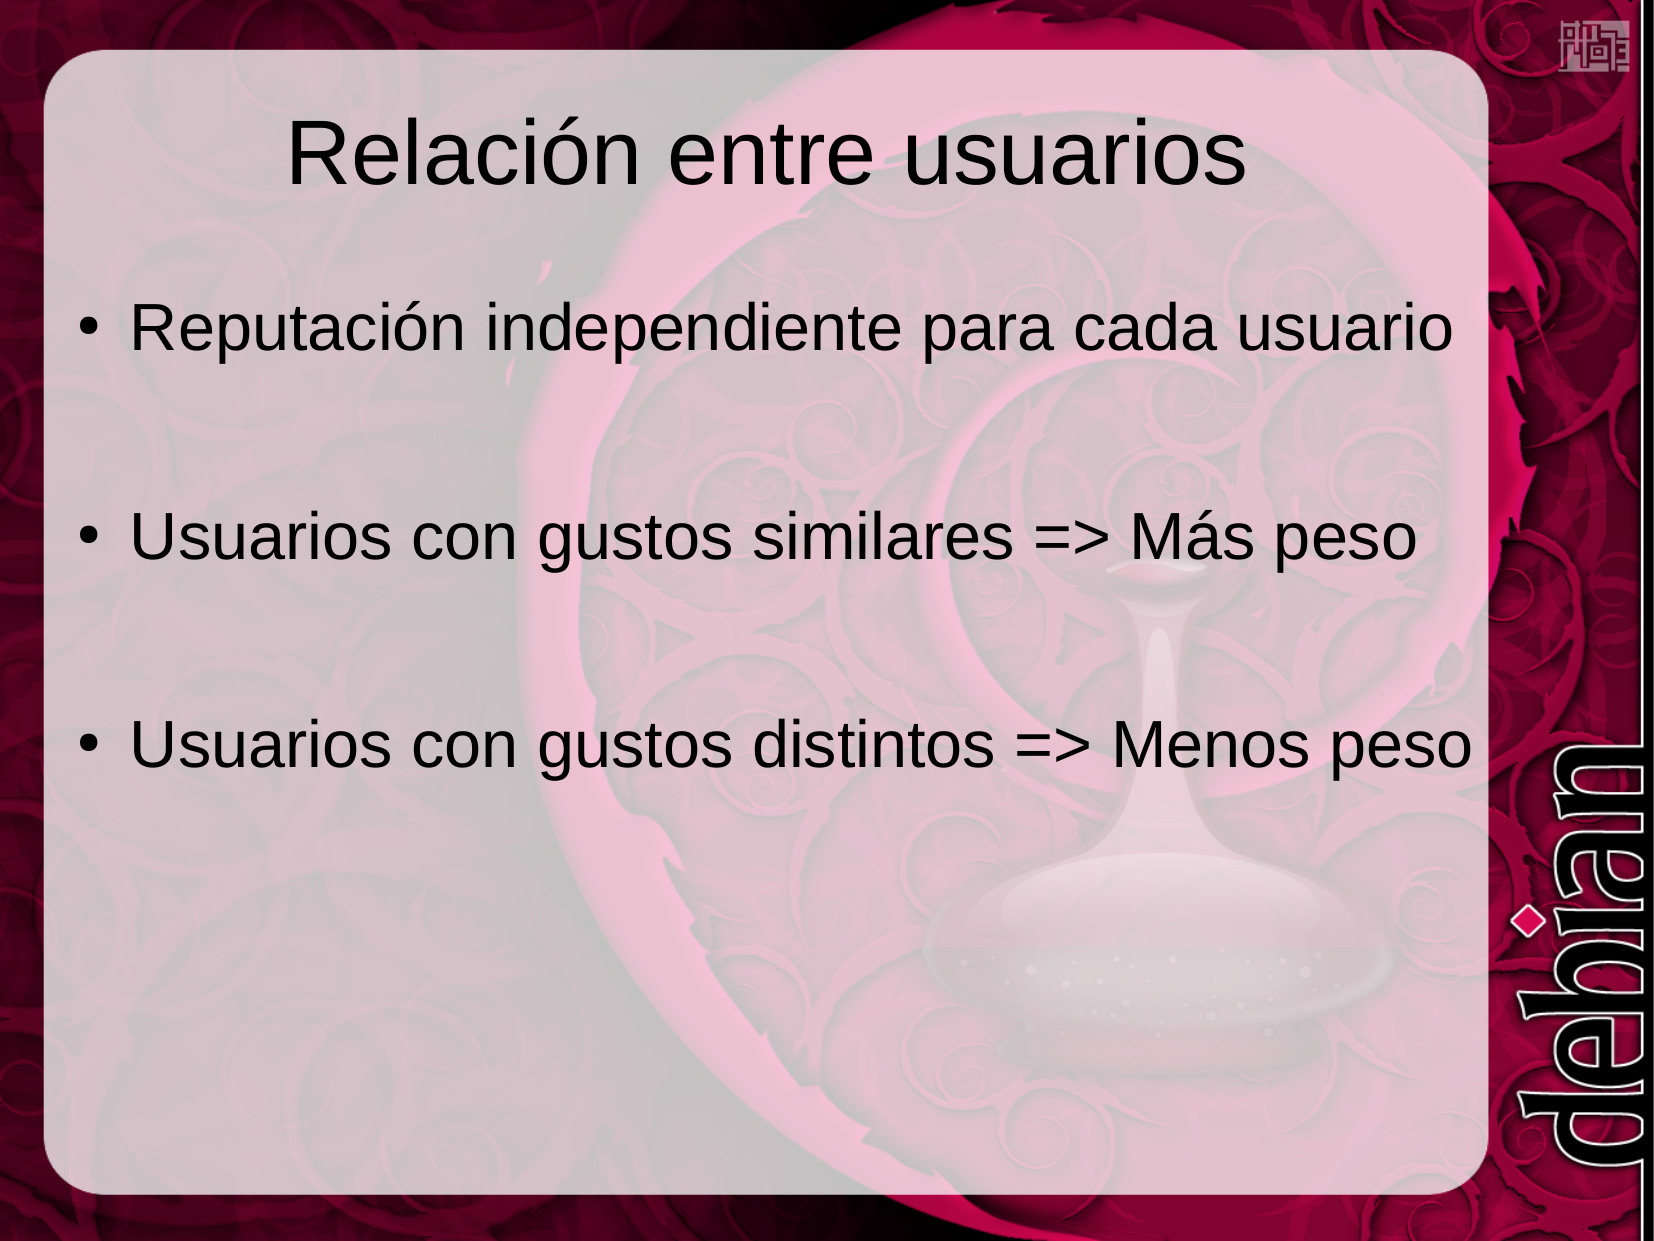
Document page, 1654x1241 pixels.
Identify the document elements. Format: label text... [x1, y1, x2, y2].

list Reputación independiente para cada usuario Usuarios con gustos similares => Más peso Usuarios con gustos distintos => Menos peso [59, 290, 1477, 1109]
title Relación entre usuarios [59, 49, 1477, 257]
picture [0, 0, 1654, 1241]
